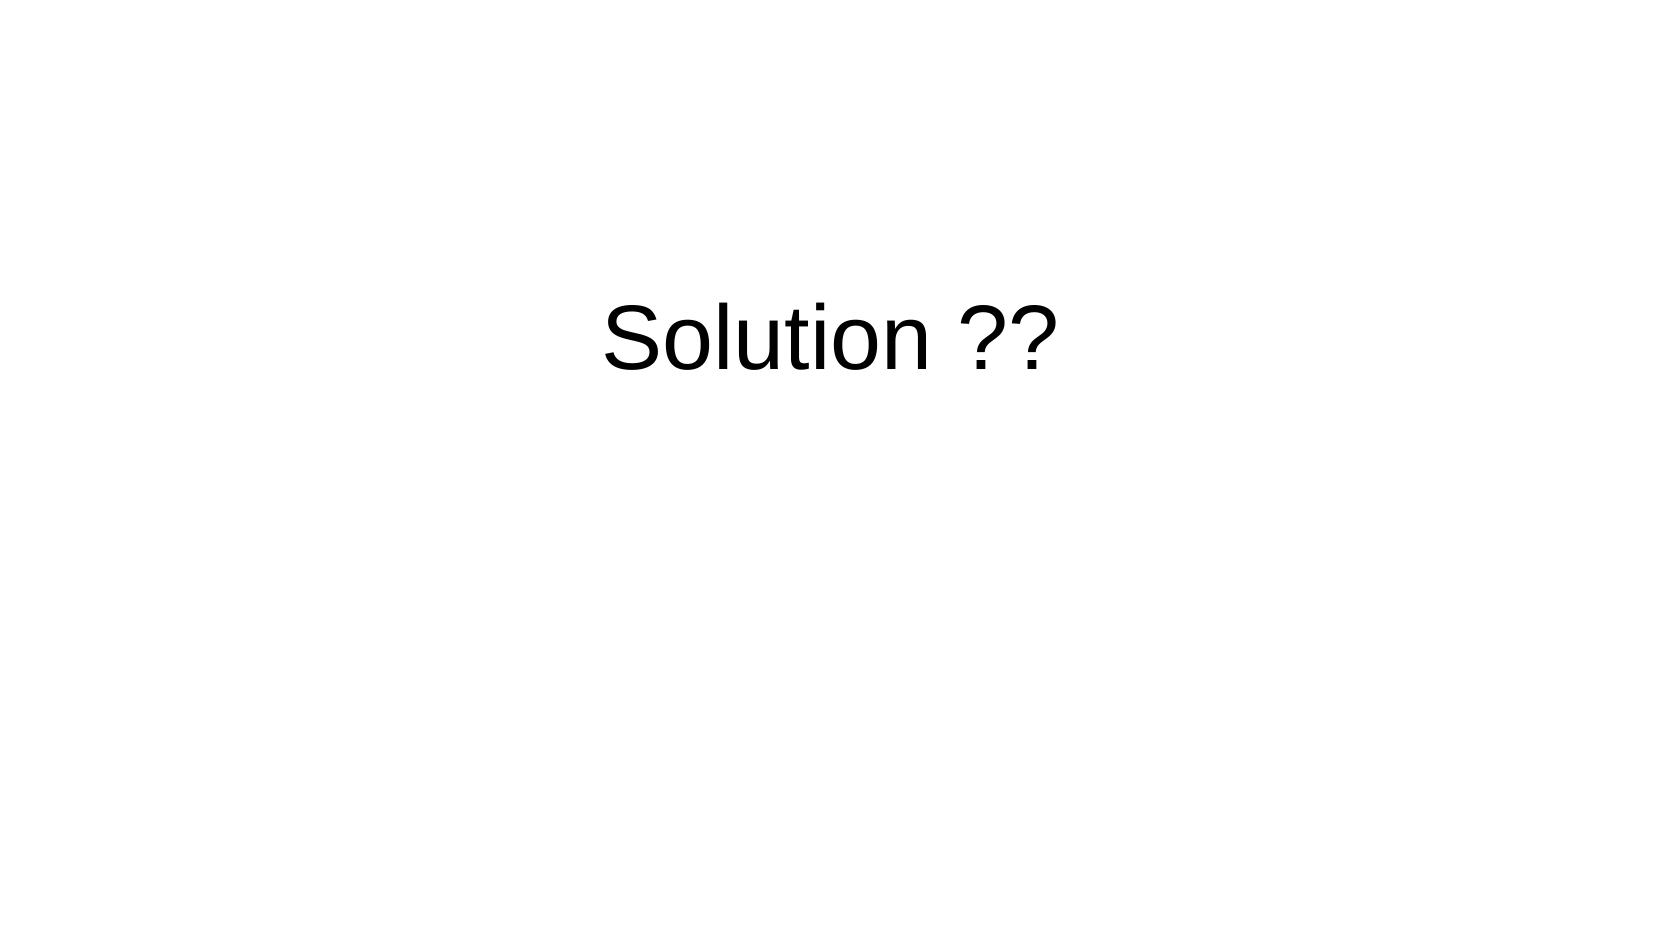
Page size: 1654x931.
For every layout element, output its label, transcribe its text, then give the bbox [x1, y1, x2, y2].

title Solution ?? [86, 112, 1576, 563]
